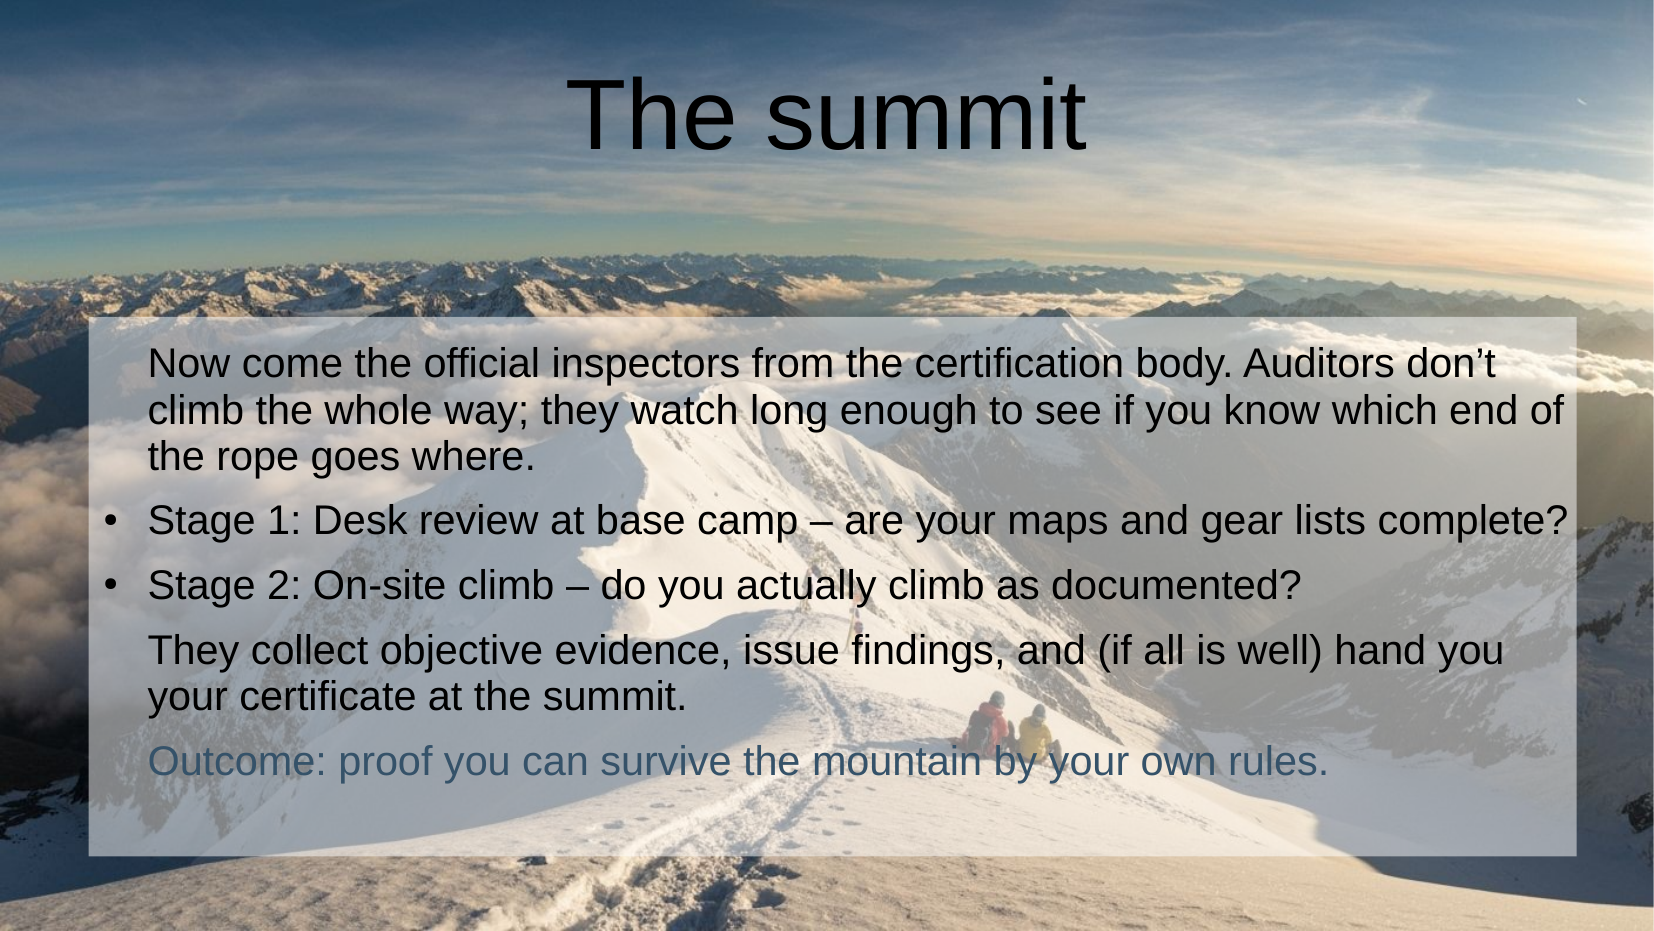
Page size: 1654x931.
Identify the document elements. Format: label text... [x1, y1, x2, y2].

title The summit [82, 37, 1571, 193]
picture [0, 0, 1654, 931]
list Now come the official inspectors from the certification body. Auditors don’t climb the whole way; they watch long enough to see if you know which end of the rope goes where. Stage 1: Desk review at base camp – are your maps and gear lists complete? Stage 2: On-site climb – do you actually climb as documented? They collect objective evidence, issue findings, and (if all is well) hand you your certificate at the summit. Outcome: proof you can survive the mountain by your own rules. [88, 316, 1577, 857]
